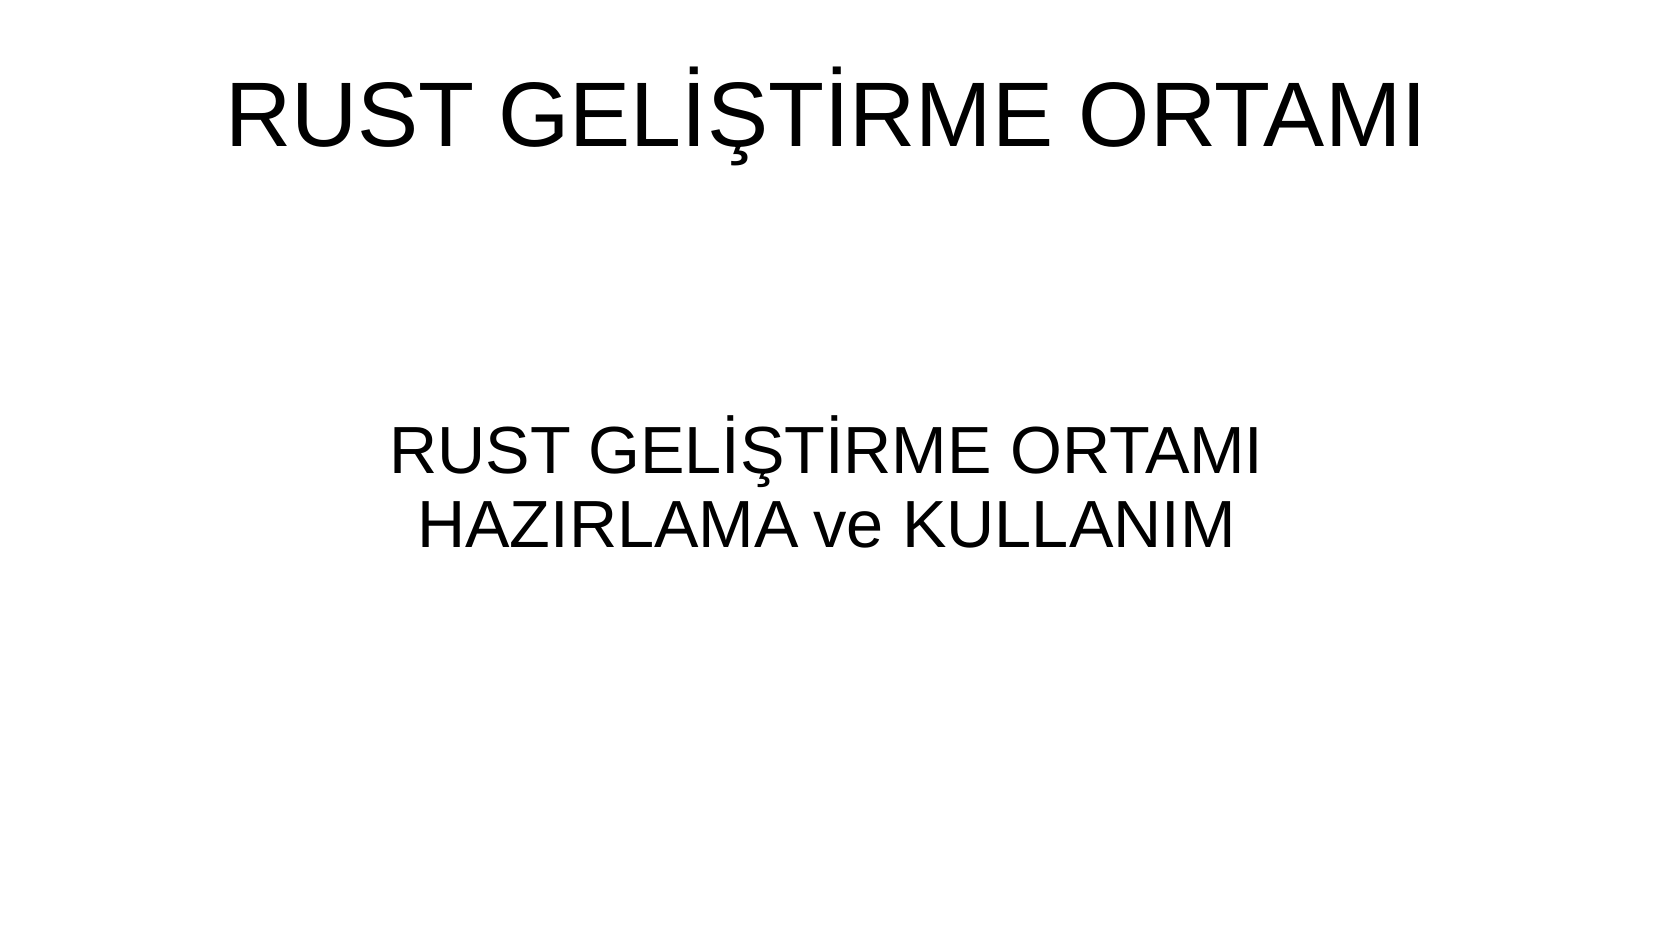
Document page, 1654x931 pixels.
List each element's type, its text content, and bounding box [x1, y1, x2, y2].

title RUST GELİŞTİRME ORTAMI [82, 37, 1571, 193]
subtitle RUST GELİŞTİRME ORTAMI HAZIRLAMA ve KULLANIM [82, 217, 1571, 758]
